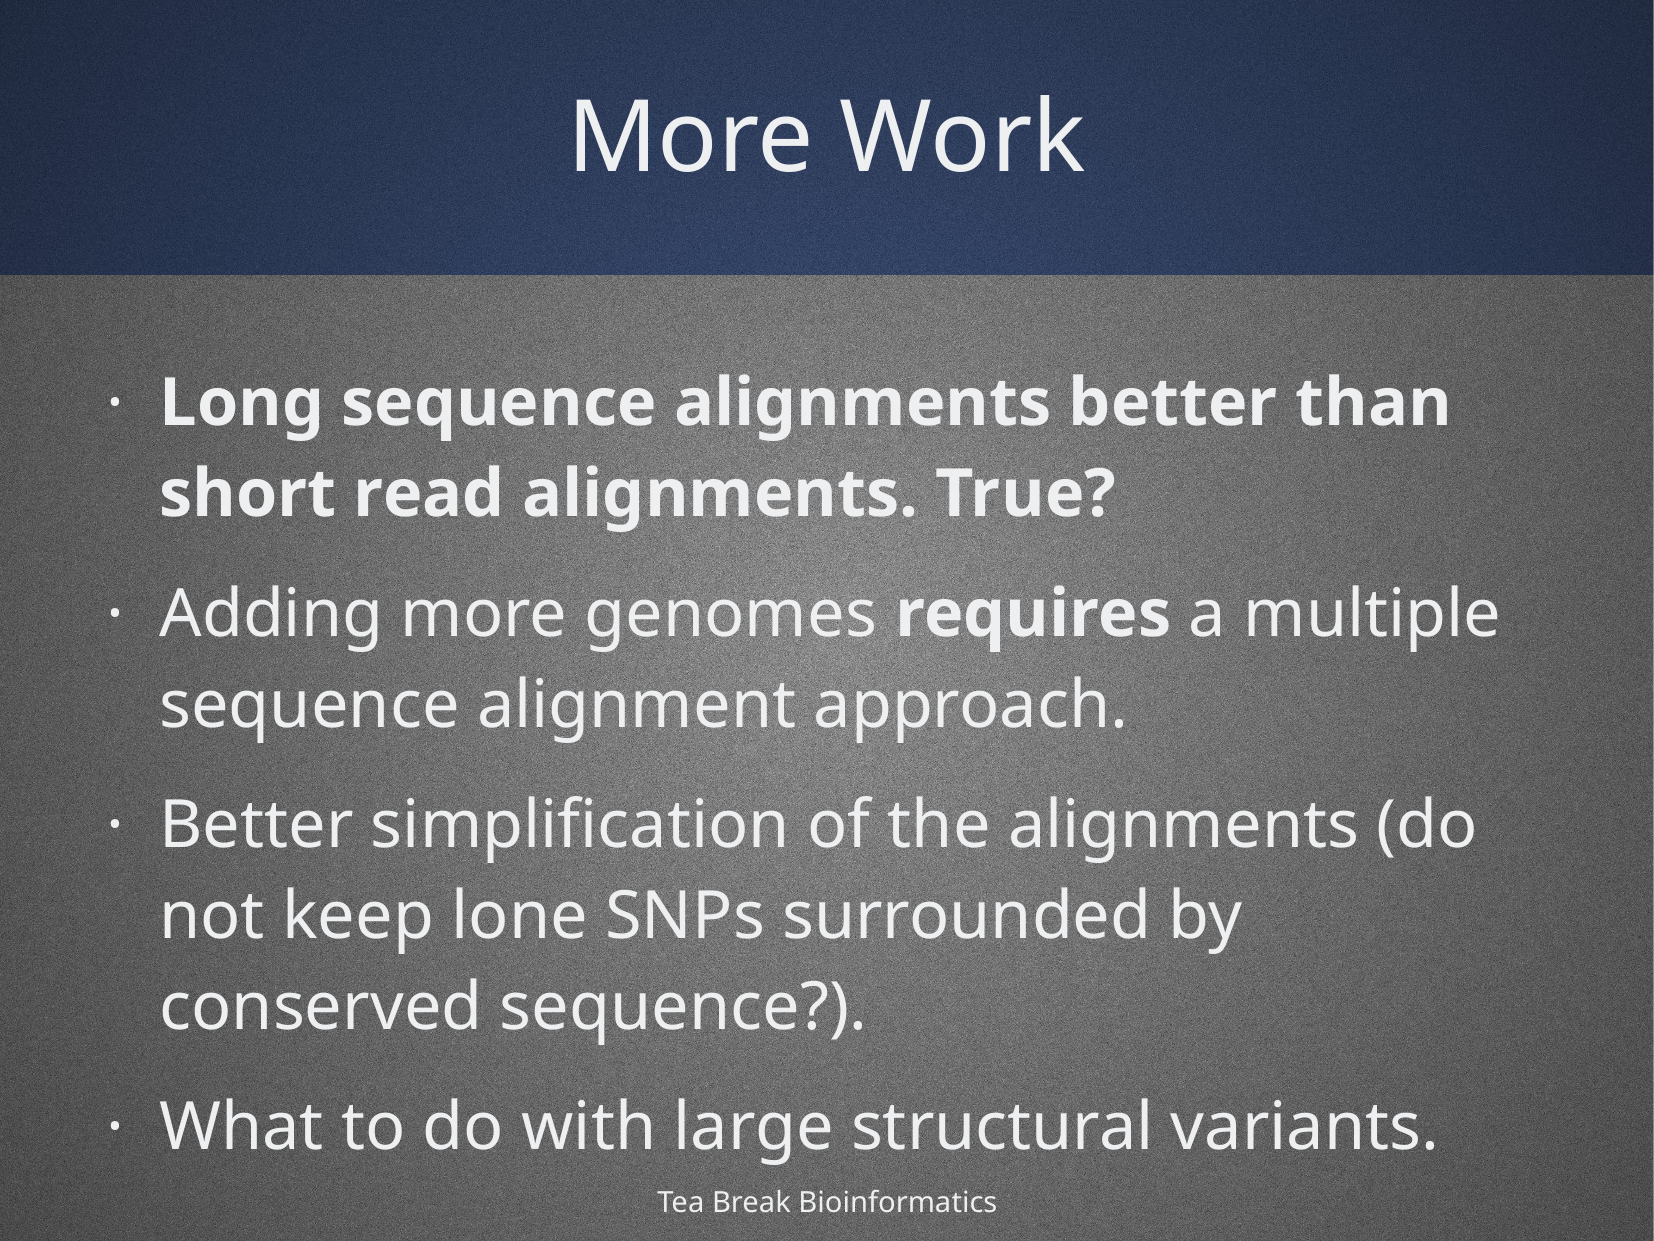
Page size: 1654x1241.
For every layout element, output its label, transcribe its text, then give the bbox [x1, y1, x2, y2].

list Long sequence alignments better than short read alignments. True? Adding more genomes requires a multiple sequence alignment approach. Better simplification of the alignments (do not keep lone SNPs surrounded by conserved sequence?). What to do with large structural variants. [88, 354, 1565, 1066]
picture [0, 0, 1654, 1241]
title More Work [88, 29, 1565, 237]
